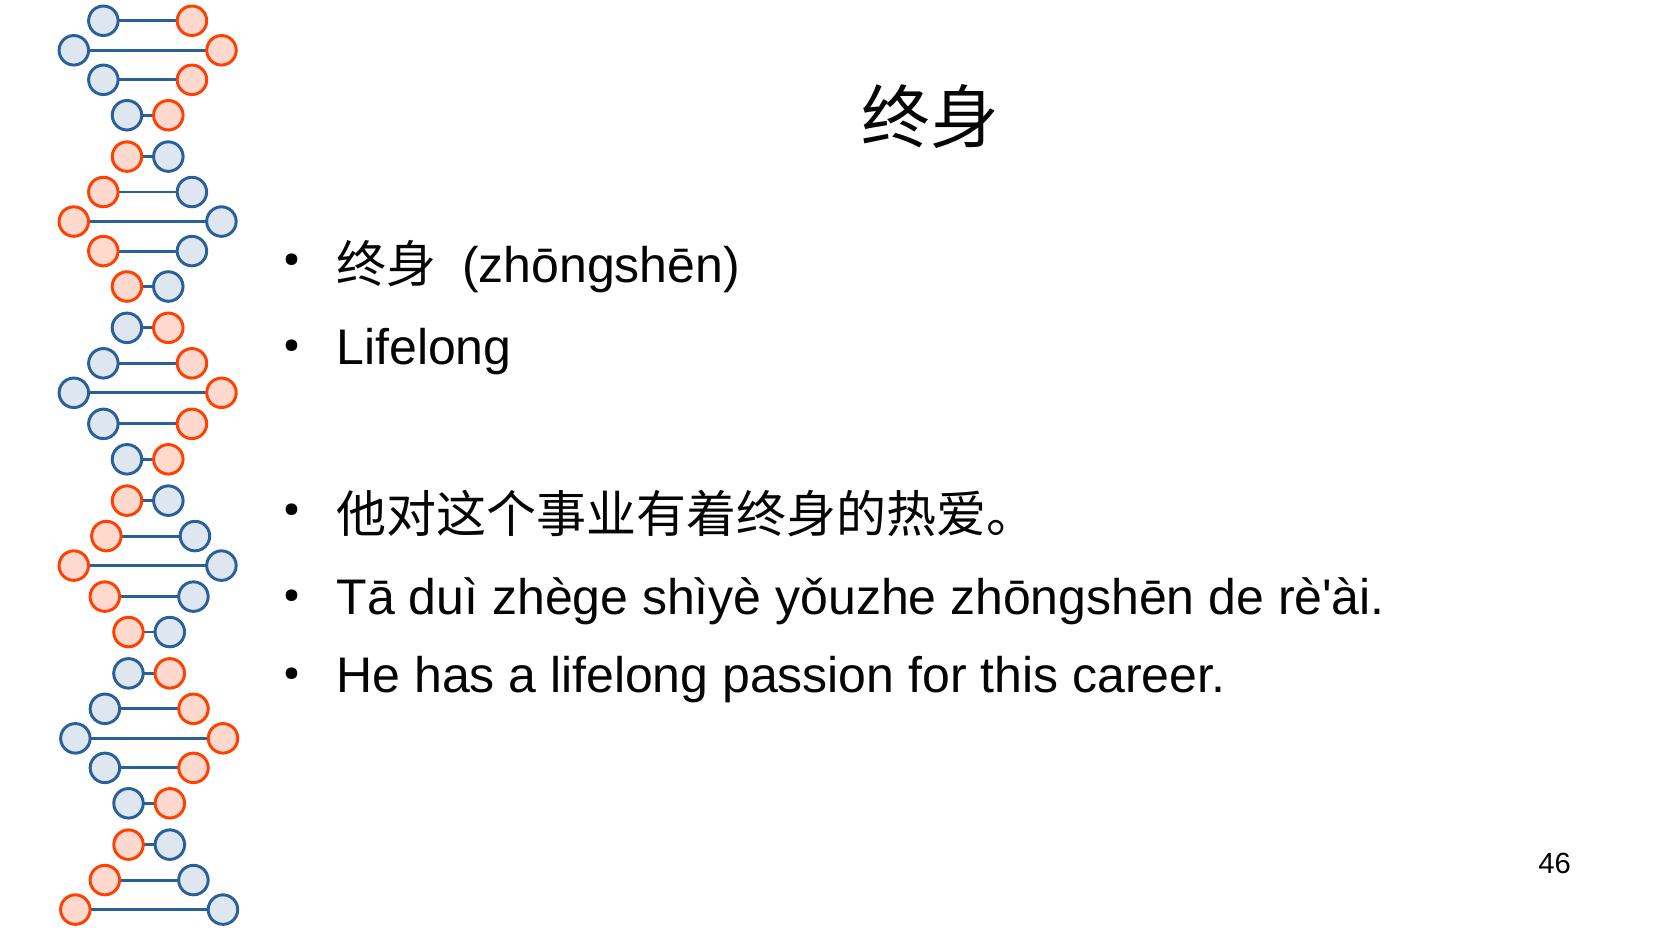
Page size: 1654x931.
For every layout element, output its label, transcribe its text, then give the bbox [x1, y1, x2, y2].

list 终身 (zhōngshēn) Lifelong 他对这个事业有着终身的热爱。 Tā duì zhège shìyè yǒuzhe zhōngshēn de rè'ài. He has a lifelong passion for this career. [265, 224, 1595, 764]
title 终身 [265, 35, 1595, 189]
